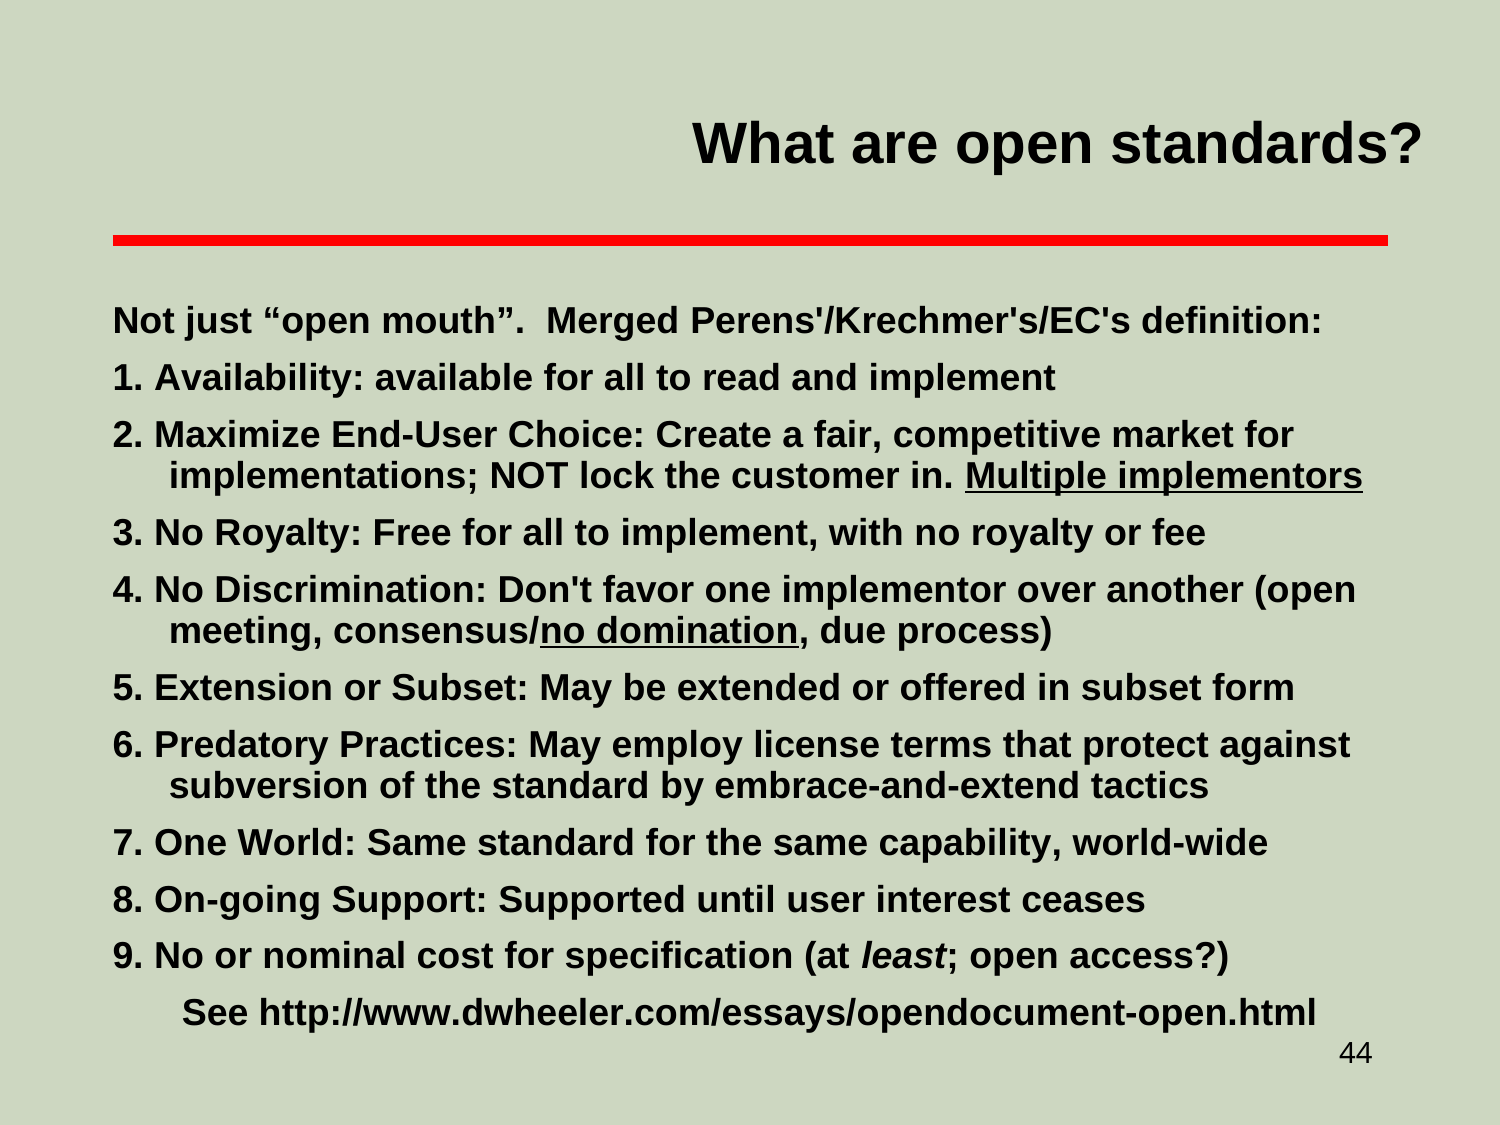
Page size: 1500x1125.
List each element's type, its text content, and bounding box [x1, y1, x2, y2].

title What are open standards? [375, 75, 1426, 213]
list Not just “open mouth”. Merged Perens'/Krechmer's/EC's definition: 1. Availability: available for all to read and implement 2. Maximize End-User Choice: Create a fair, competitive market for implementations; NOT lock the customer in. Multiple implementors 3. No Royalty: Free for all to implement, with no royalty or fee 4. No Discrimination: Don't favor one implementor over another (open meeting, consensus/no domination, due process) 5. Extension or Subset: May be extended or offered in subset form 6. Predatory Practices: May employ license terms that protect against subversion of the standard by embrace-and-extend tactics 7. One World: Same standard for the same capability, world-wide 8. On-going Support: Supported until user interest ceases 9. No or nominal cost for specification (at least; open access?) See http://www.dwheeler.com/essays/opendocument-open.html [112, 299, 1388, 1111]
